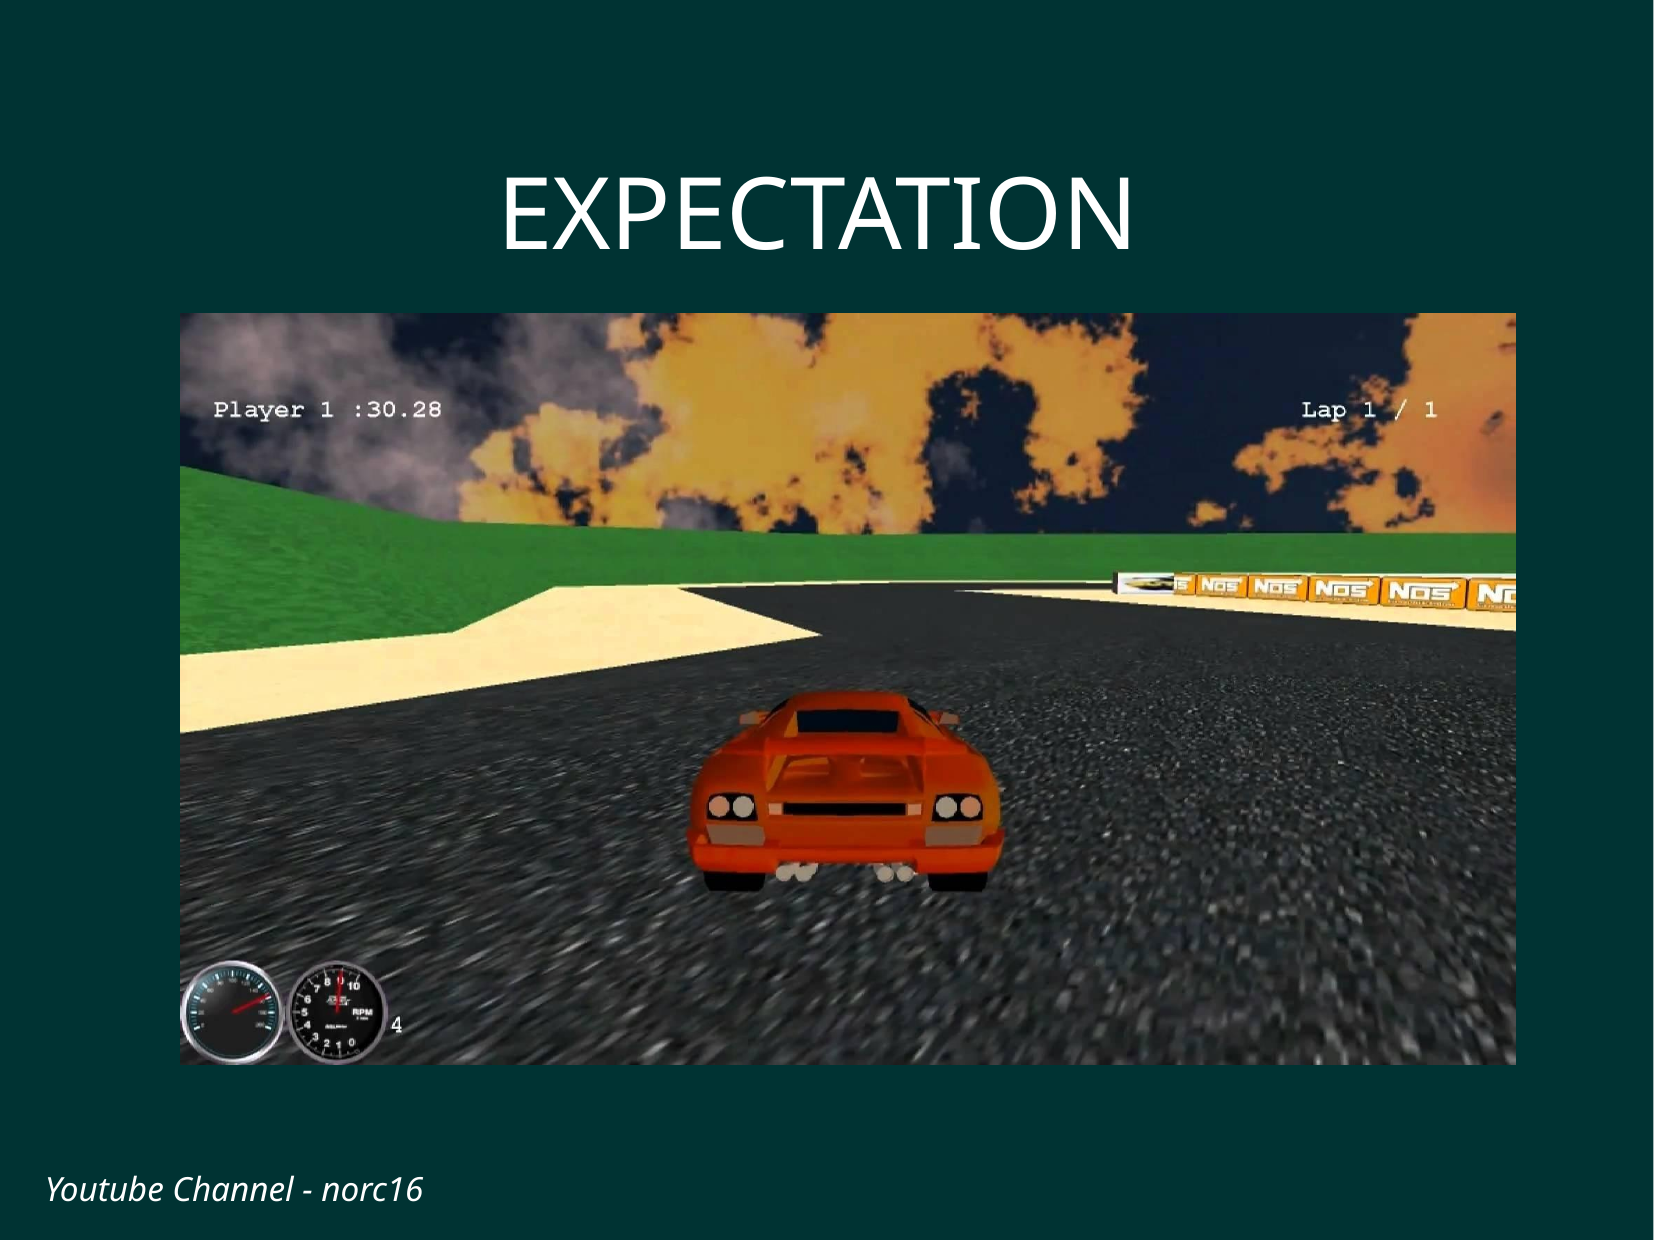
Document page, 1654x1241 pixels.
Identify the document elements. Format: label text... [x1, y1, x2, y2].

text_box Youtube Channel - norc16 [30, 1158, 425, 1211]
picture [180, 313, 1516, 1066]
text_box EXPECTATION [482, 135, 1141, 263]
